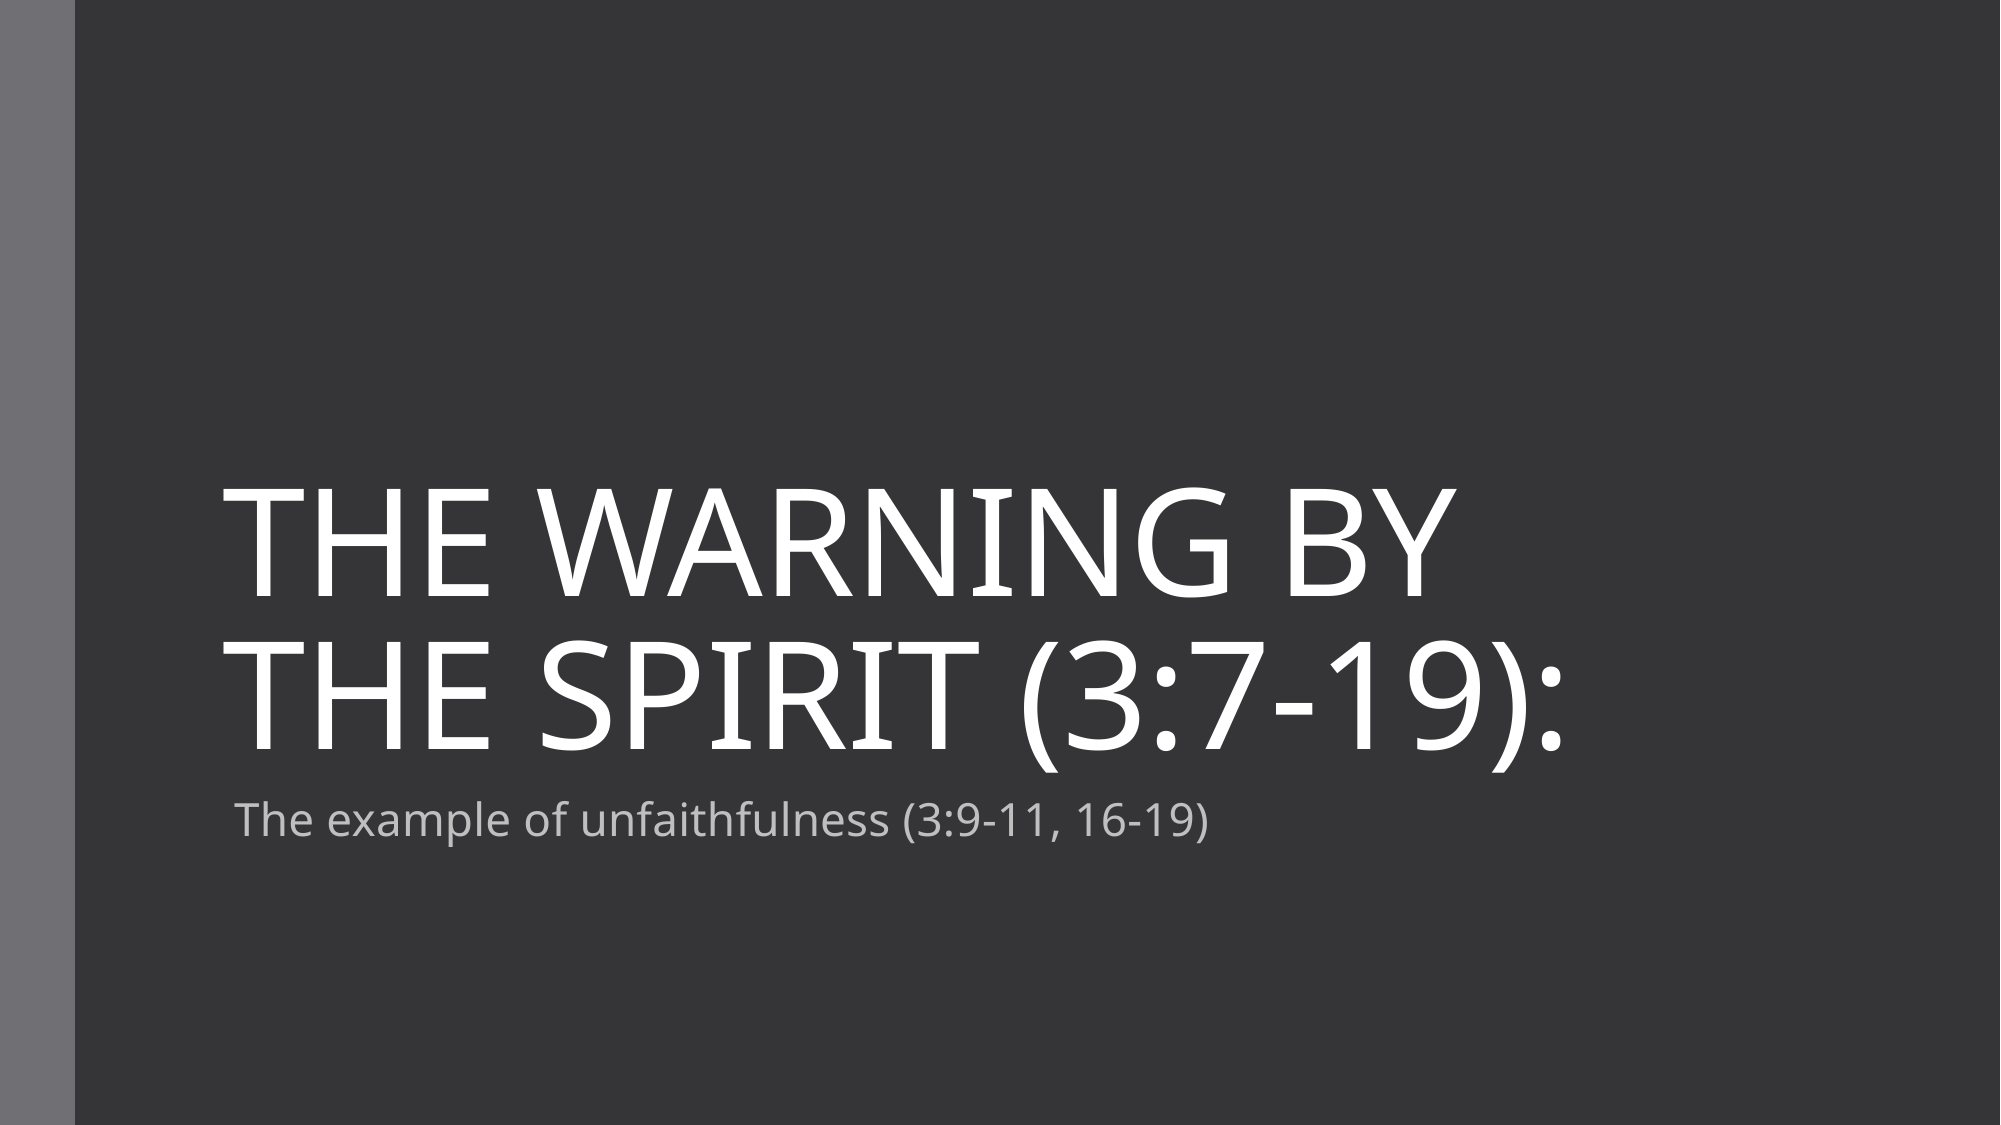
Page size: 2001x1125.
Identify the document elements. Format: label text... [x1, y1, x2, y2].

title THE WARNING BY THE SPIRIT (3:7-19): [206, 124, 1752, 787]
subtitle The example of unfaithfulness (3:9-11, 16-19) [206, 787, 1752, 1066]
